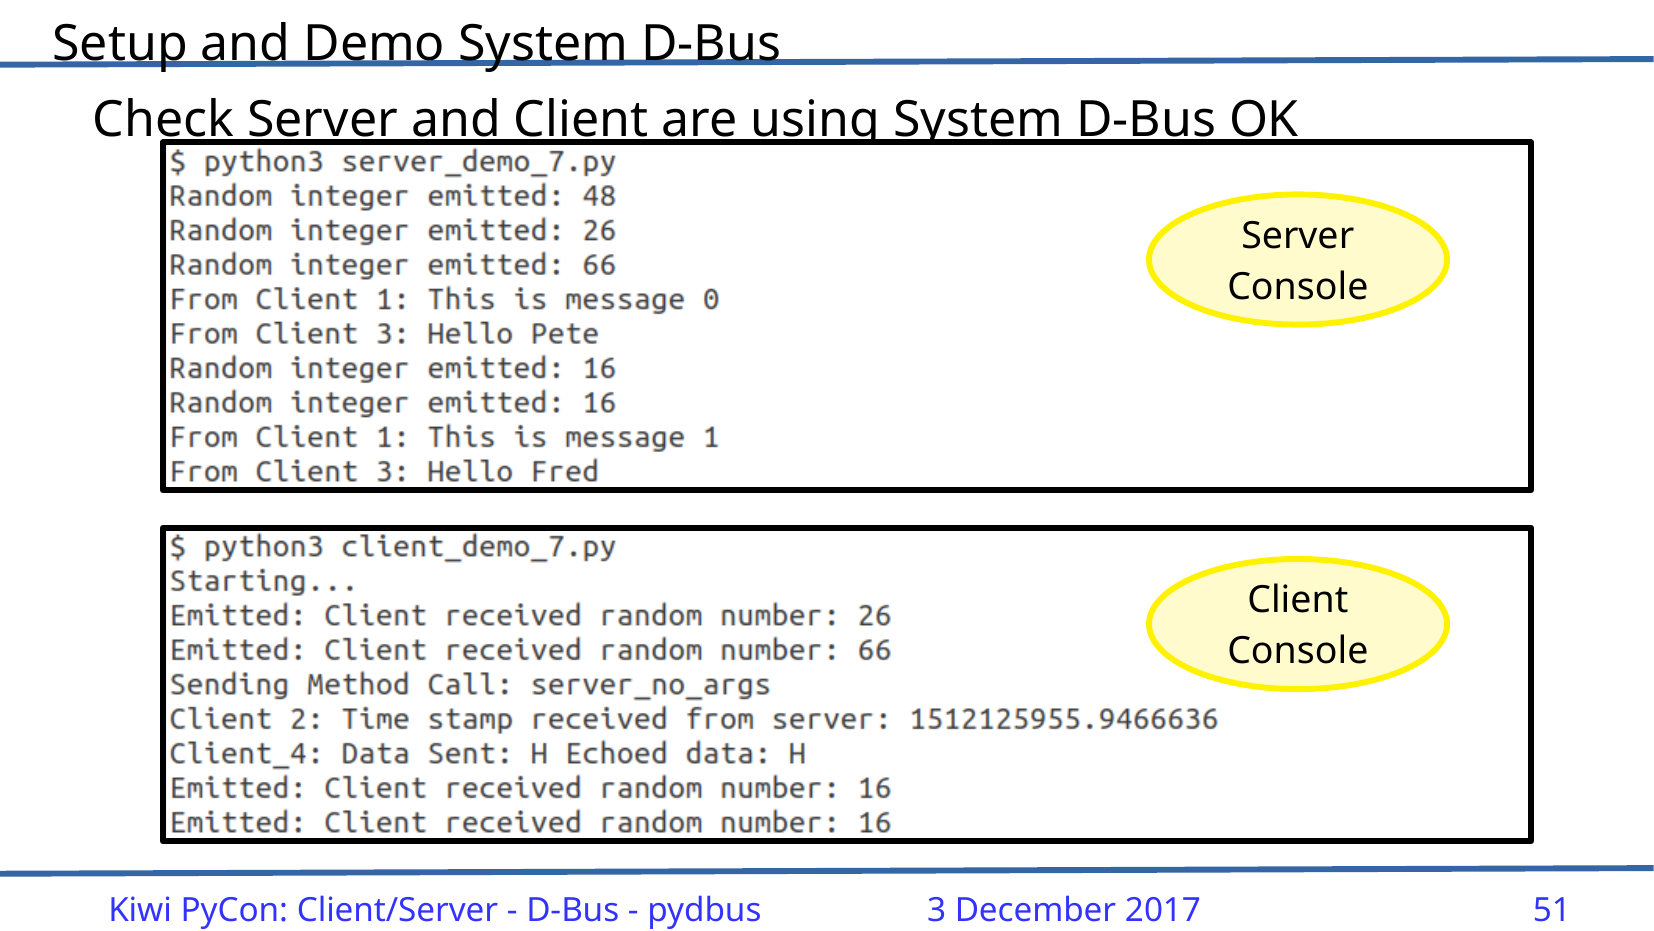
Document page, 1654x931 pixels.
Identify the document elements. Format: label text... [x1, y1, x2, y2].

picture [165, 145, 1529, 488]
text_box Check Server and Client are using System D-Bus OK [78, 75, 1629, 146]
text_box Server Console [1148, 194, 1448, 325]
text_box Setup and Demo System D-Bus [37, 0, 1540, 76]
picture [165, 530, 1529, 839]
text_box Client Console [1148, 558, 1448, 690]
